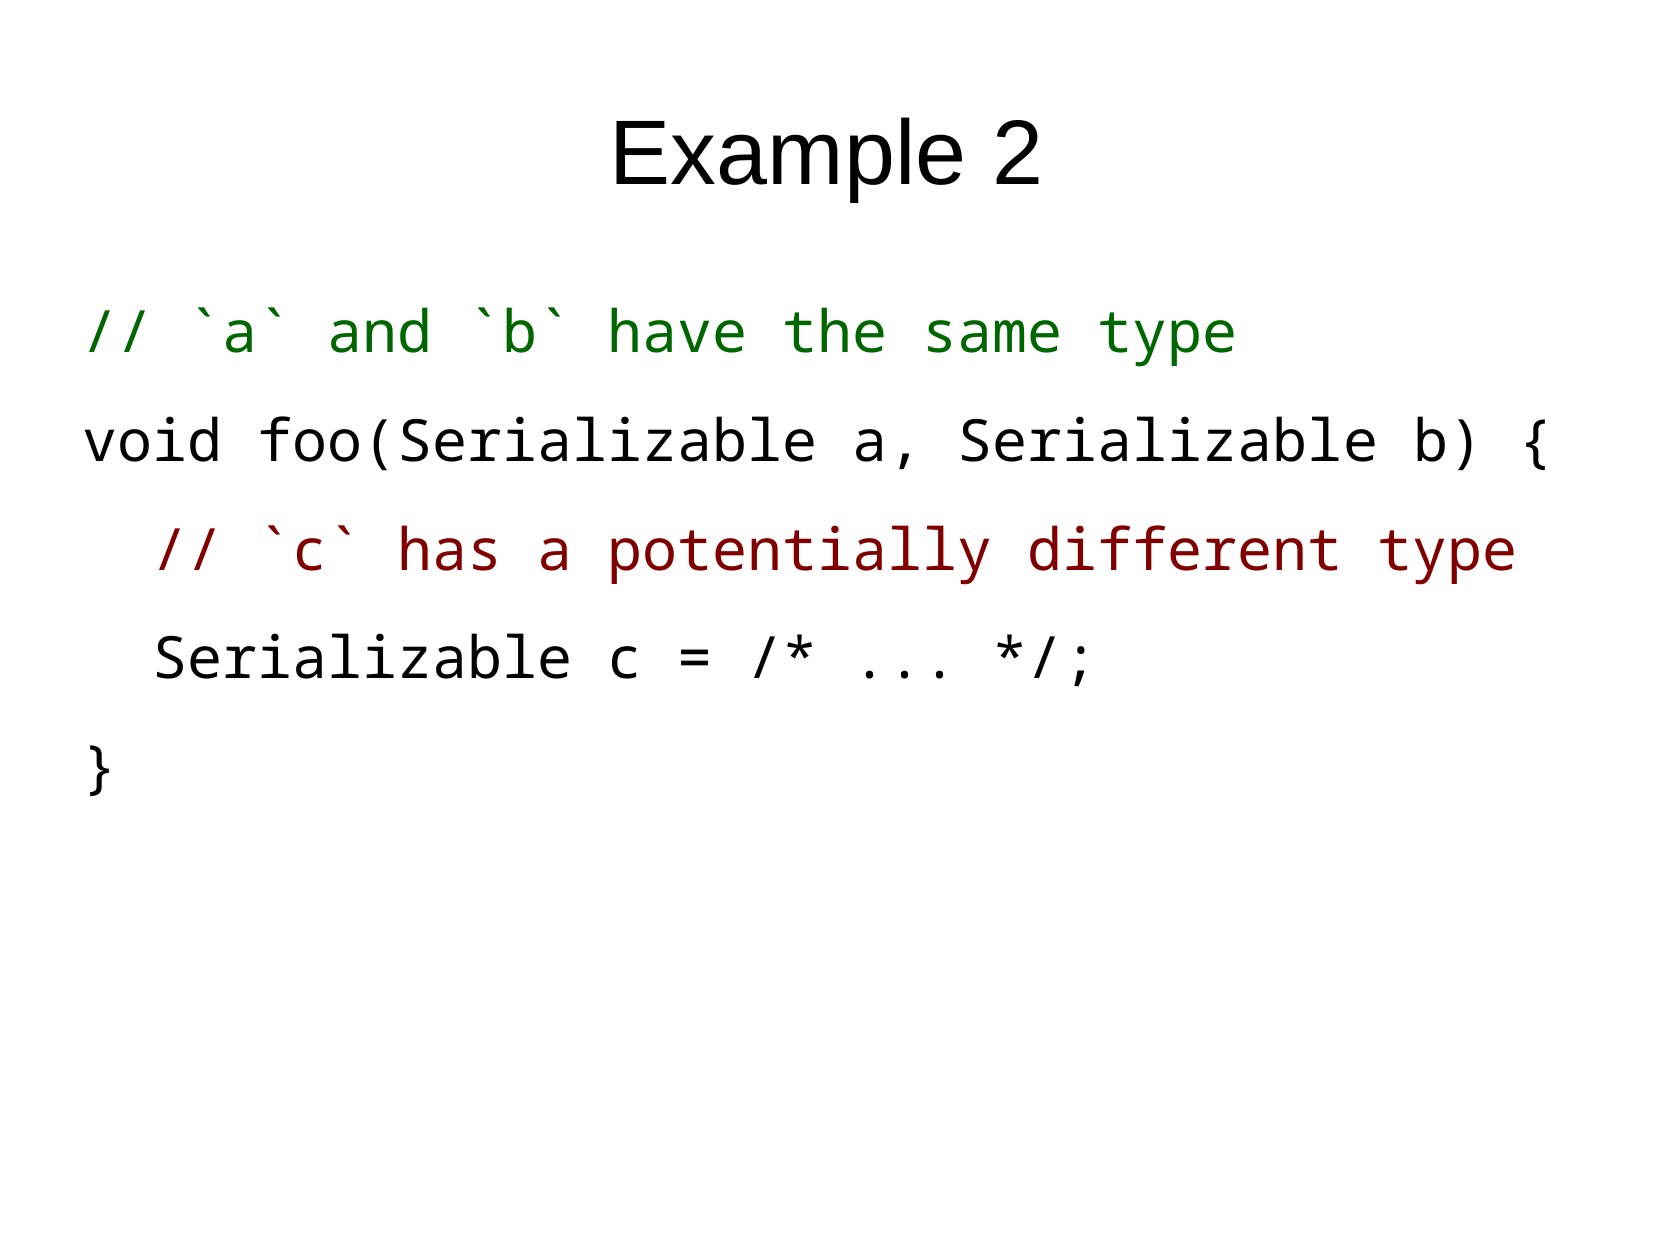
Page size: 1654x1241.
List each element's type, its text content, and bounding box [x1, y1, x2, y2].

title Example 2 [82, 49, 1571, 257]
list // `a` and `b` have the same type void foo(Serializable a, Serializable b) { // `c` has a potentially different type Serializable c = /* ... */; } [82, 290, 1571, 1010]
